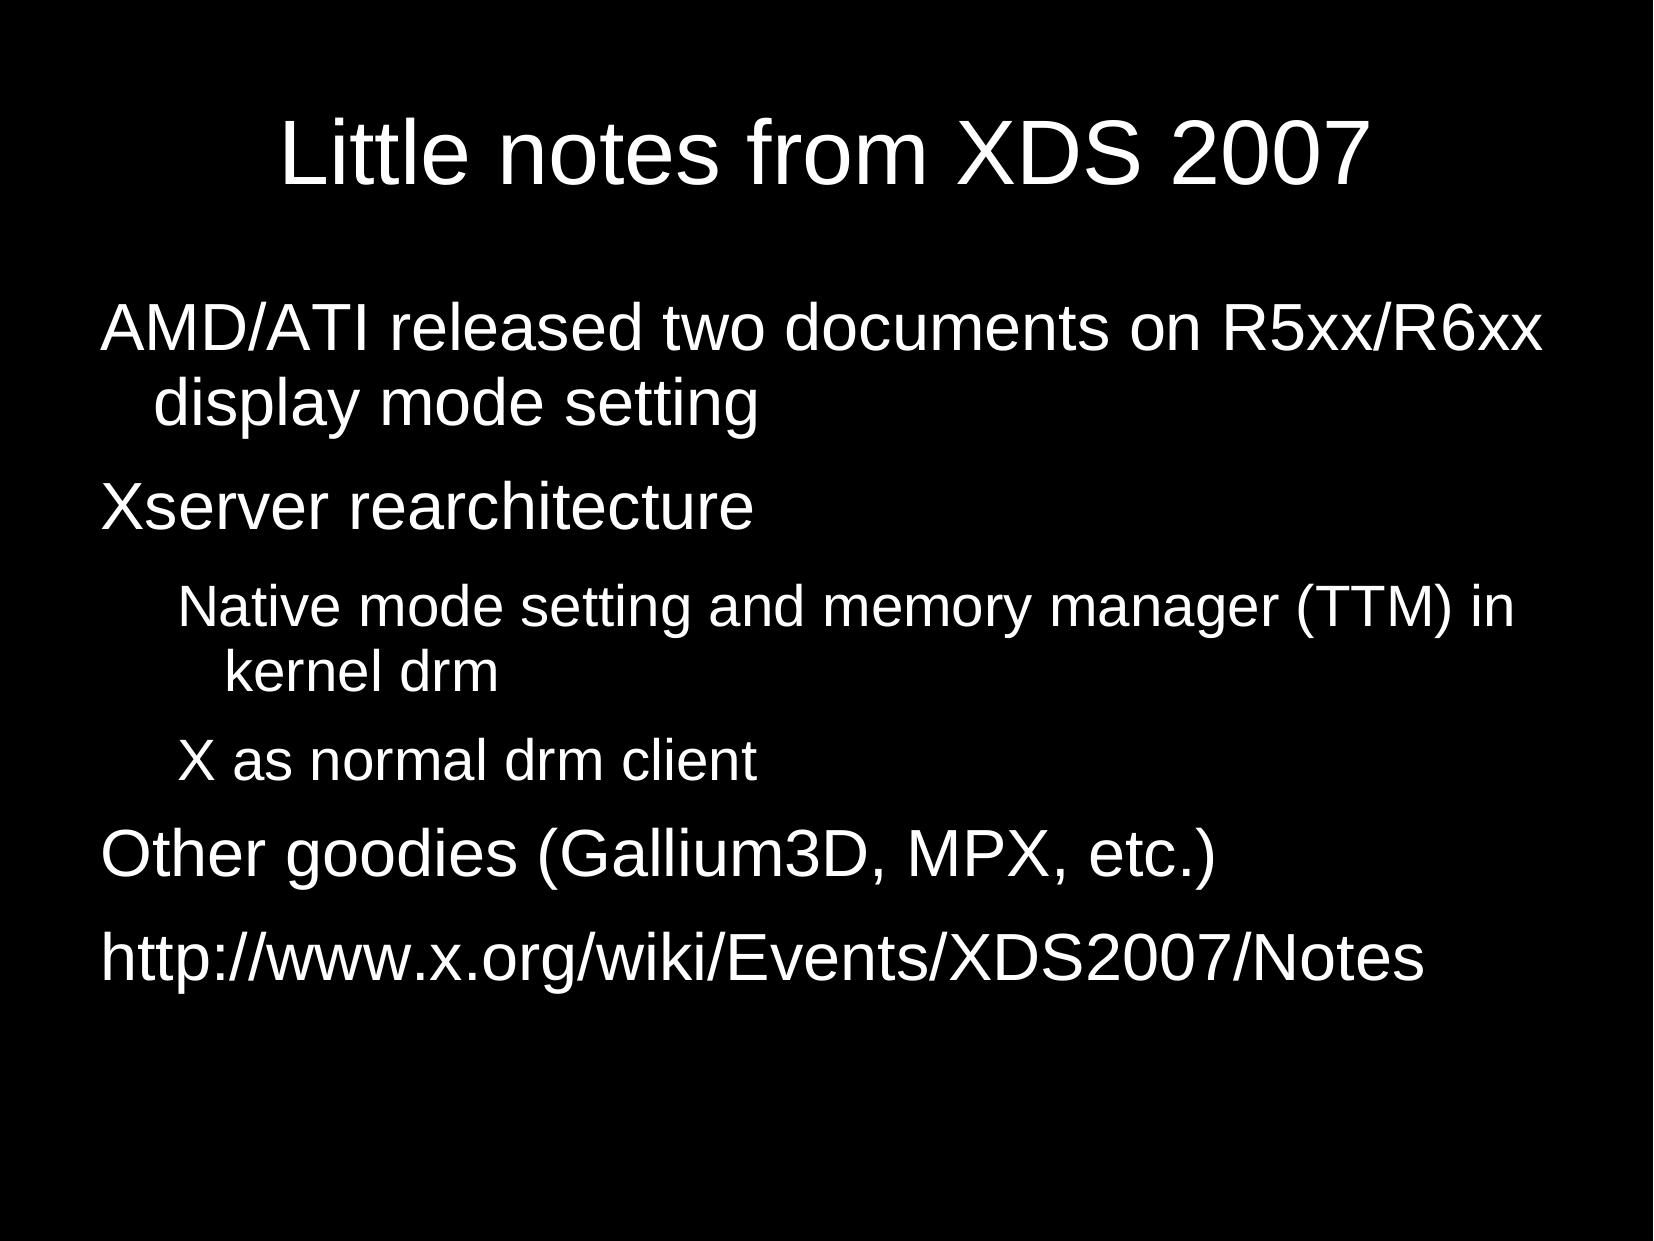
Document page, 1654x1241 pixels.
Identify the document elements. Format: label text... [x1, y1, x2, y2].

list AMD/ATI released two documents on R5xx/R6xx display mode setting Xserver rearchitecture Native mode setting and memory manager (TTM) in kernel drm X as normal drm client Other goodies (Gallium3D, MPX, etc.) http://www.x.org/wiki/Events/XDS2007/Notes [82, 290, 1571, 1183]
title Little notes from XDS 2007 [82, 49, 1571, 257]
